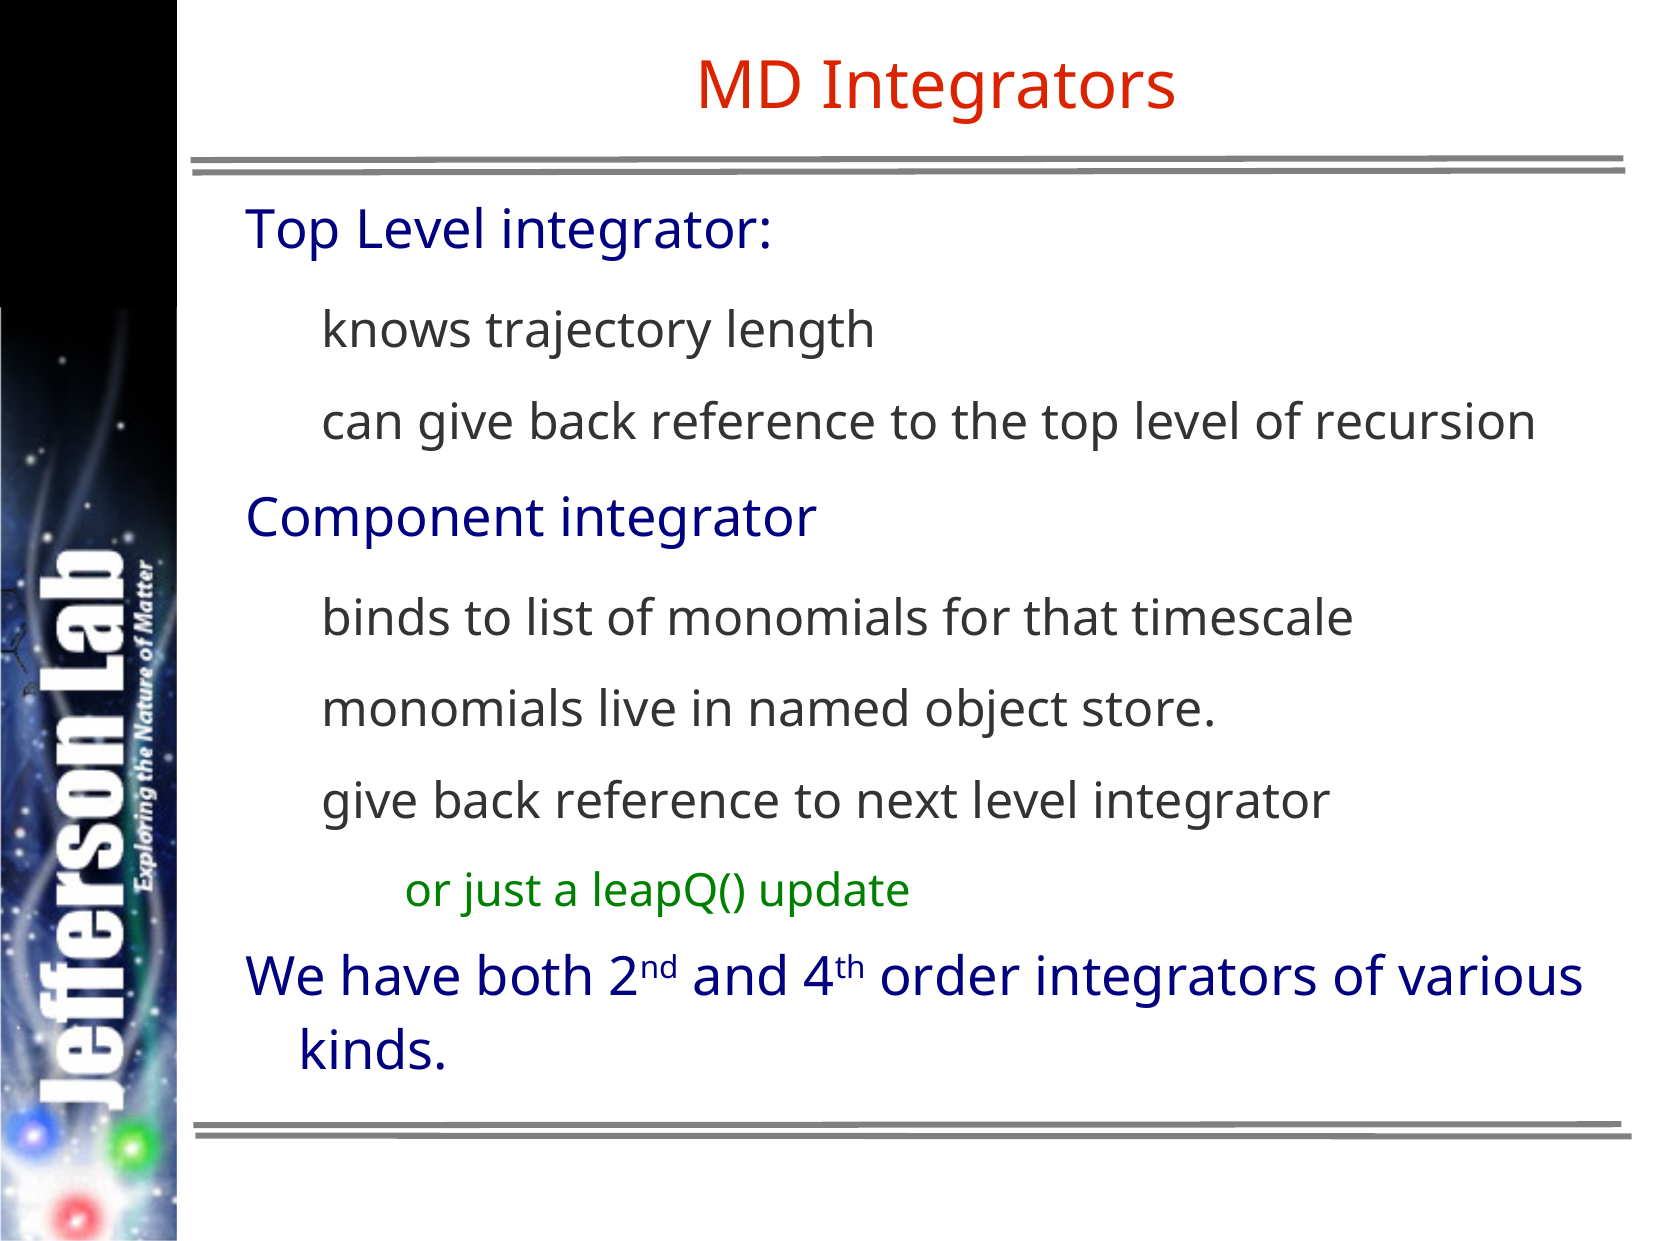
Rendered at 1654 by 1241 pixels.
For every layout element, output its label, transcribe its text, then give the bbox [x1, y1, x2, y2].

title MD Integrators [235, 17, 1638, 149]
picture [2, 308, 176, 1240]
list Top Level integrator: knows trajectory length can give back reference to the top level of recursion Component integrator binds to list of monomials for that timescale monomials live in named object store. give back reference to next level integrator or just a leapQ() update We have both 2nd and 4th order integrators of various kinds. [227, 190, 1628, 1100]
